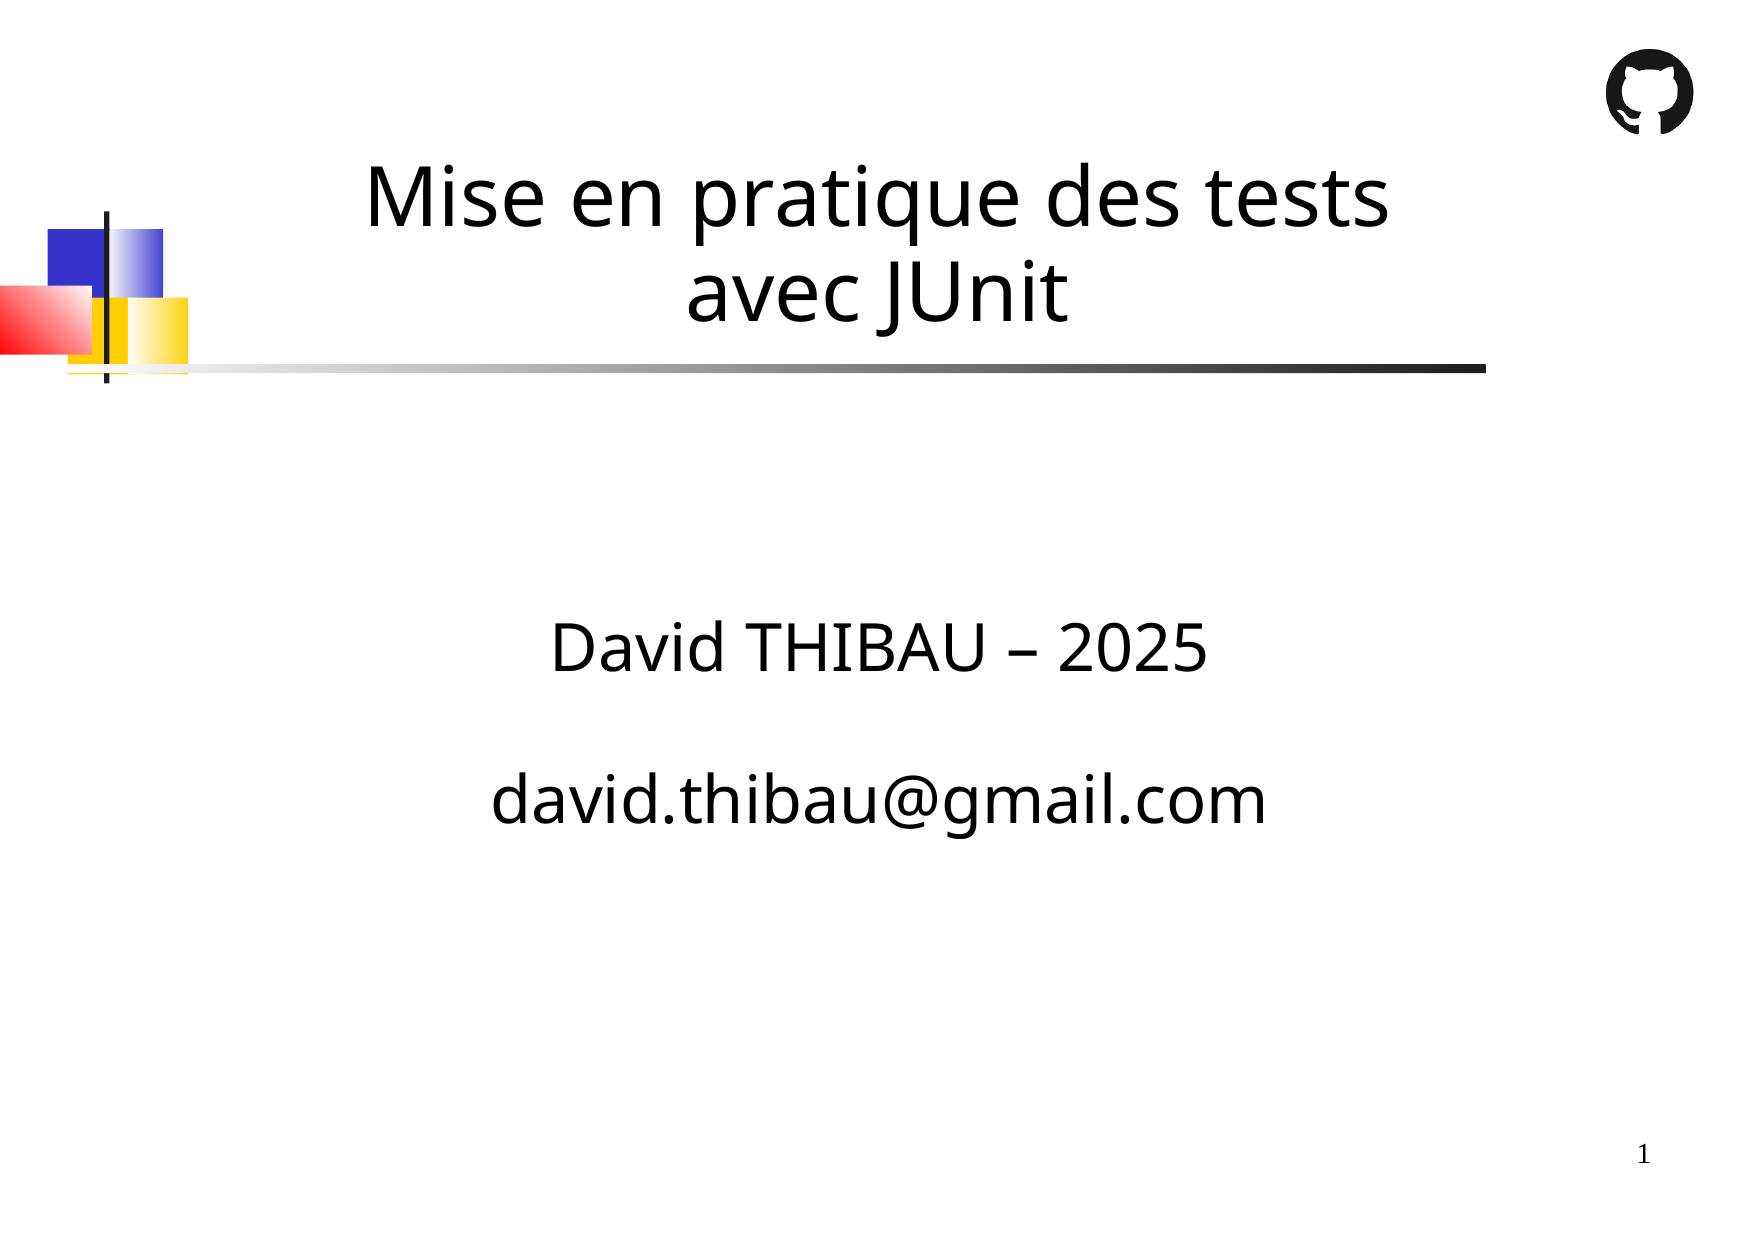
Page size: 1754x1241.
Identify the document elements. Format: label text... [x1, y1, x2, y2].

title Mise en pratique des tests avec JUnit [179, 150, 1577, 341]
subtitle David THIBAU – 2025 david.thibau@gmail.com [179, 608, 1577, 841]
picture [1576, 19, 1723, 166]
